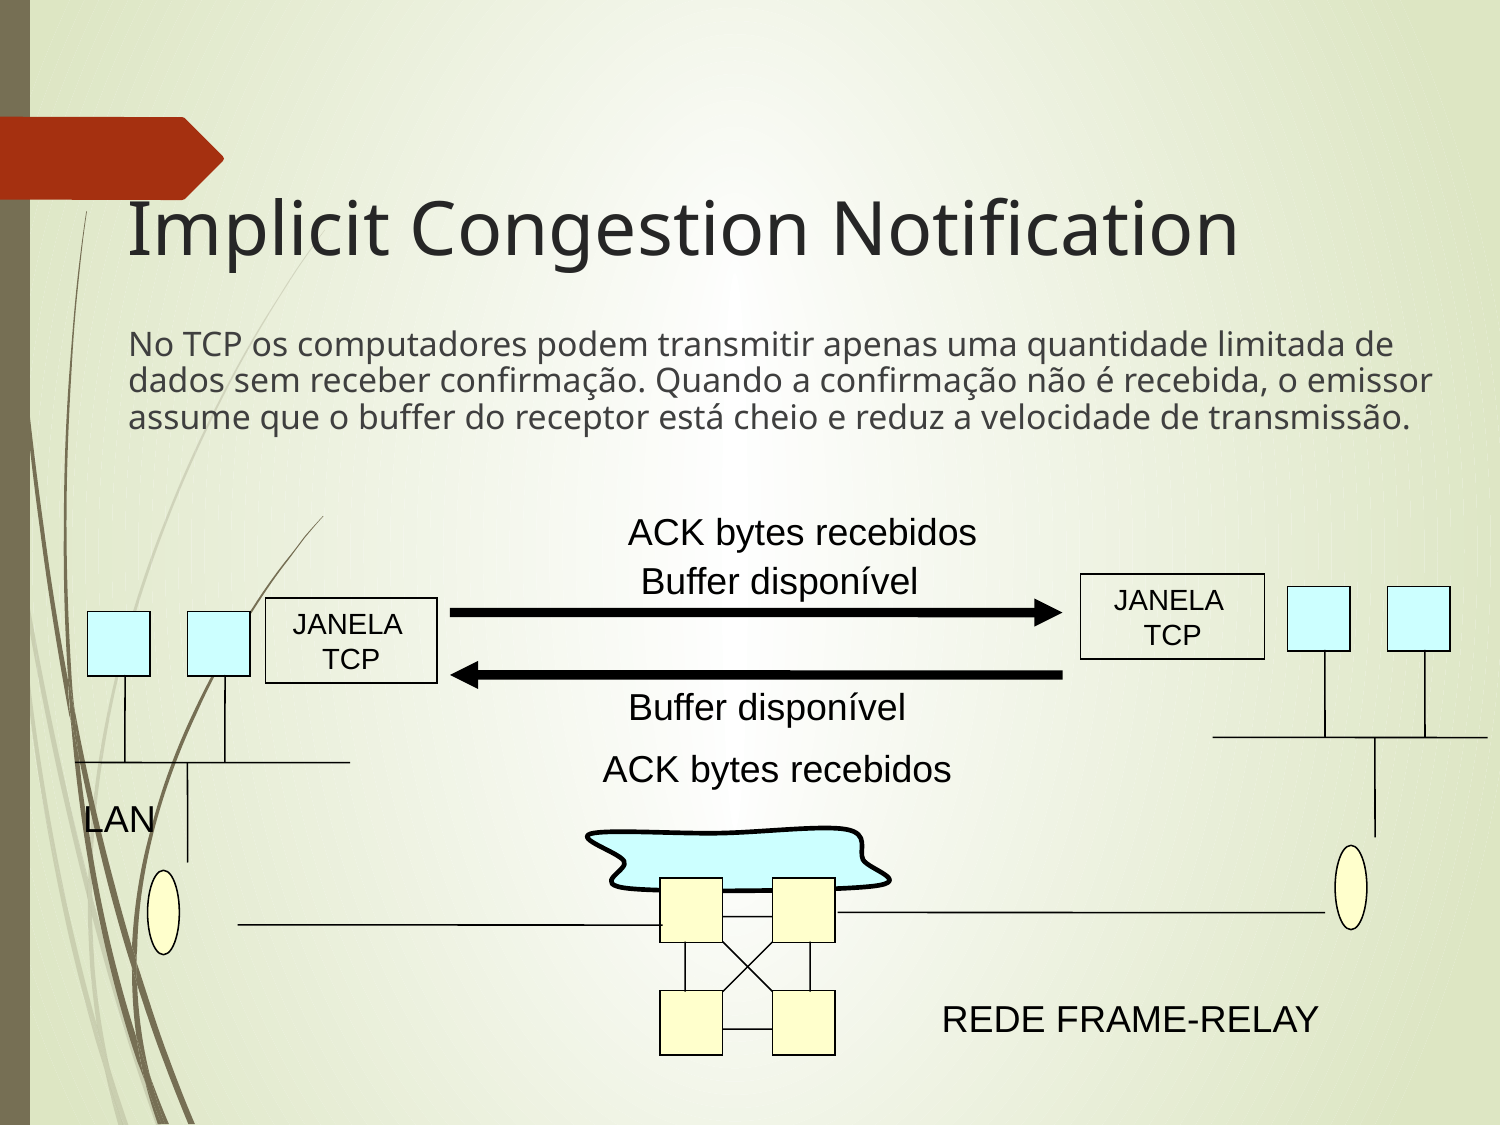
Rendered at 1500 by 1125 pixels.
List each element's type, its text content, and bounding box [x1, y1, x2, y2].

title Implicit Congestion Notification [112, 172, 1387, 279]
text_box [660, 990, 723, 1056]
text_box [587, 828, 890, 943]
text_box [1387, 586, 1450, 651]
text_box LAN [67, 787, 171, 848]
text_box [1287, 586, 1350, 651]
text_box [1335, 845, 1367, 930]
text_box [772, 990, 836, 1056]
text_box Buffer disponível [612, 674, 922, 736]
text_box Buffer disponível [624, 561, 935, 610]
text_box JANELA TCP [265, 597, 437, 683]
text_box [147, 870, 180, 955]
text_box ACK bytes recebidos [587, 737, 968, 798]
text_box JANELA TCP [1080, 574, 1265, 660]
text_box ACK bytes recebidos [612, 499, 993, 561]
text_box REDE FRAME-RELAY [924, 987, 1337, 1048]
text_box [87, 611, 150, 676]
list No TCP os computadores podem transmitir apenas uma quantidade limitada de dados sem receber confirmação. Quando a confirmação não é recebida, o emissor assume que o buffer do receptor está cheio e reduz a velocidade de transmissão. [62, 320, 1450, 468]
text_box [187, 611, 250, 676]
